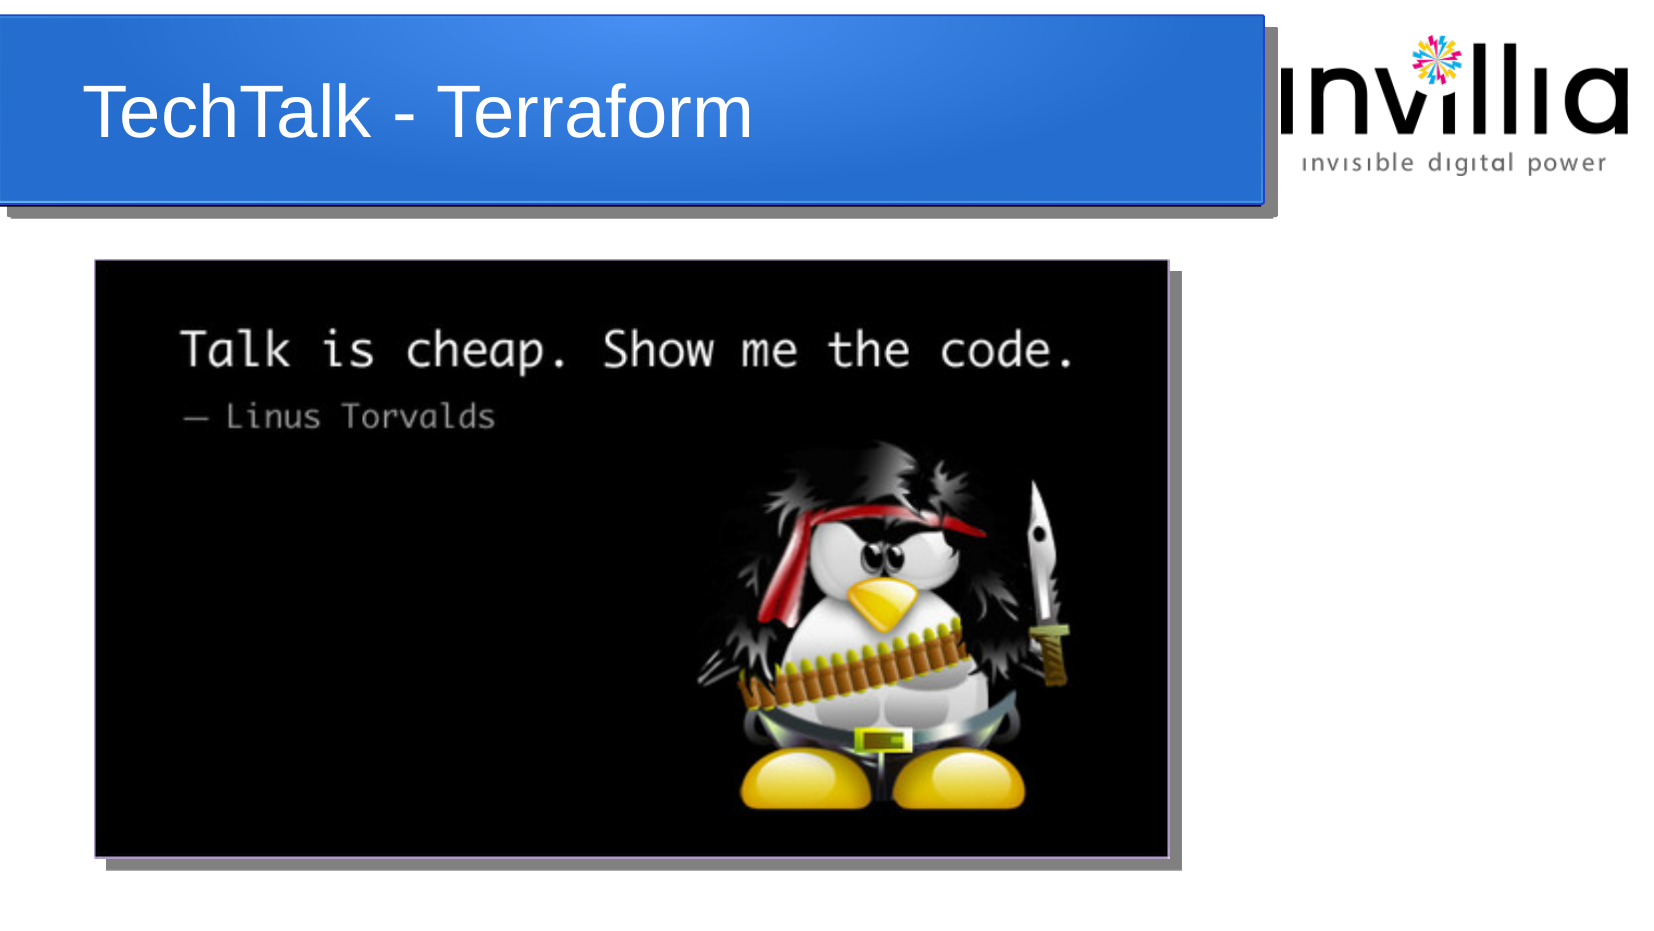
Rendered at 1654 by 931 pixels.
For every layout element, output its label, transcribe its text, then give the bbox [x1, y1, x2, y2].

title TechTalk - Terraform [82, 35, 1235, 189]
picture [94, 259, 1170, 859]
picture [1281, 35, 1629, 176]
